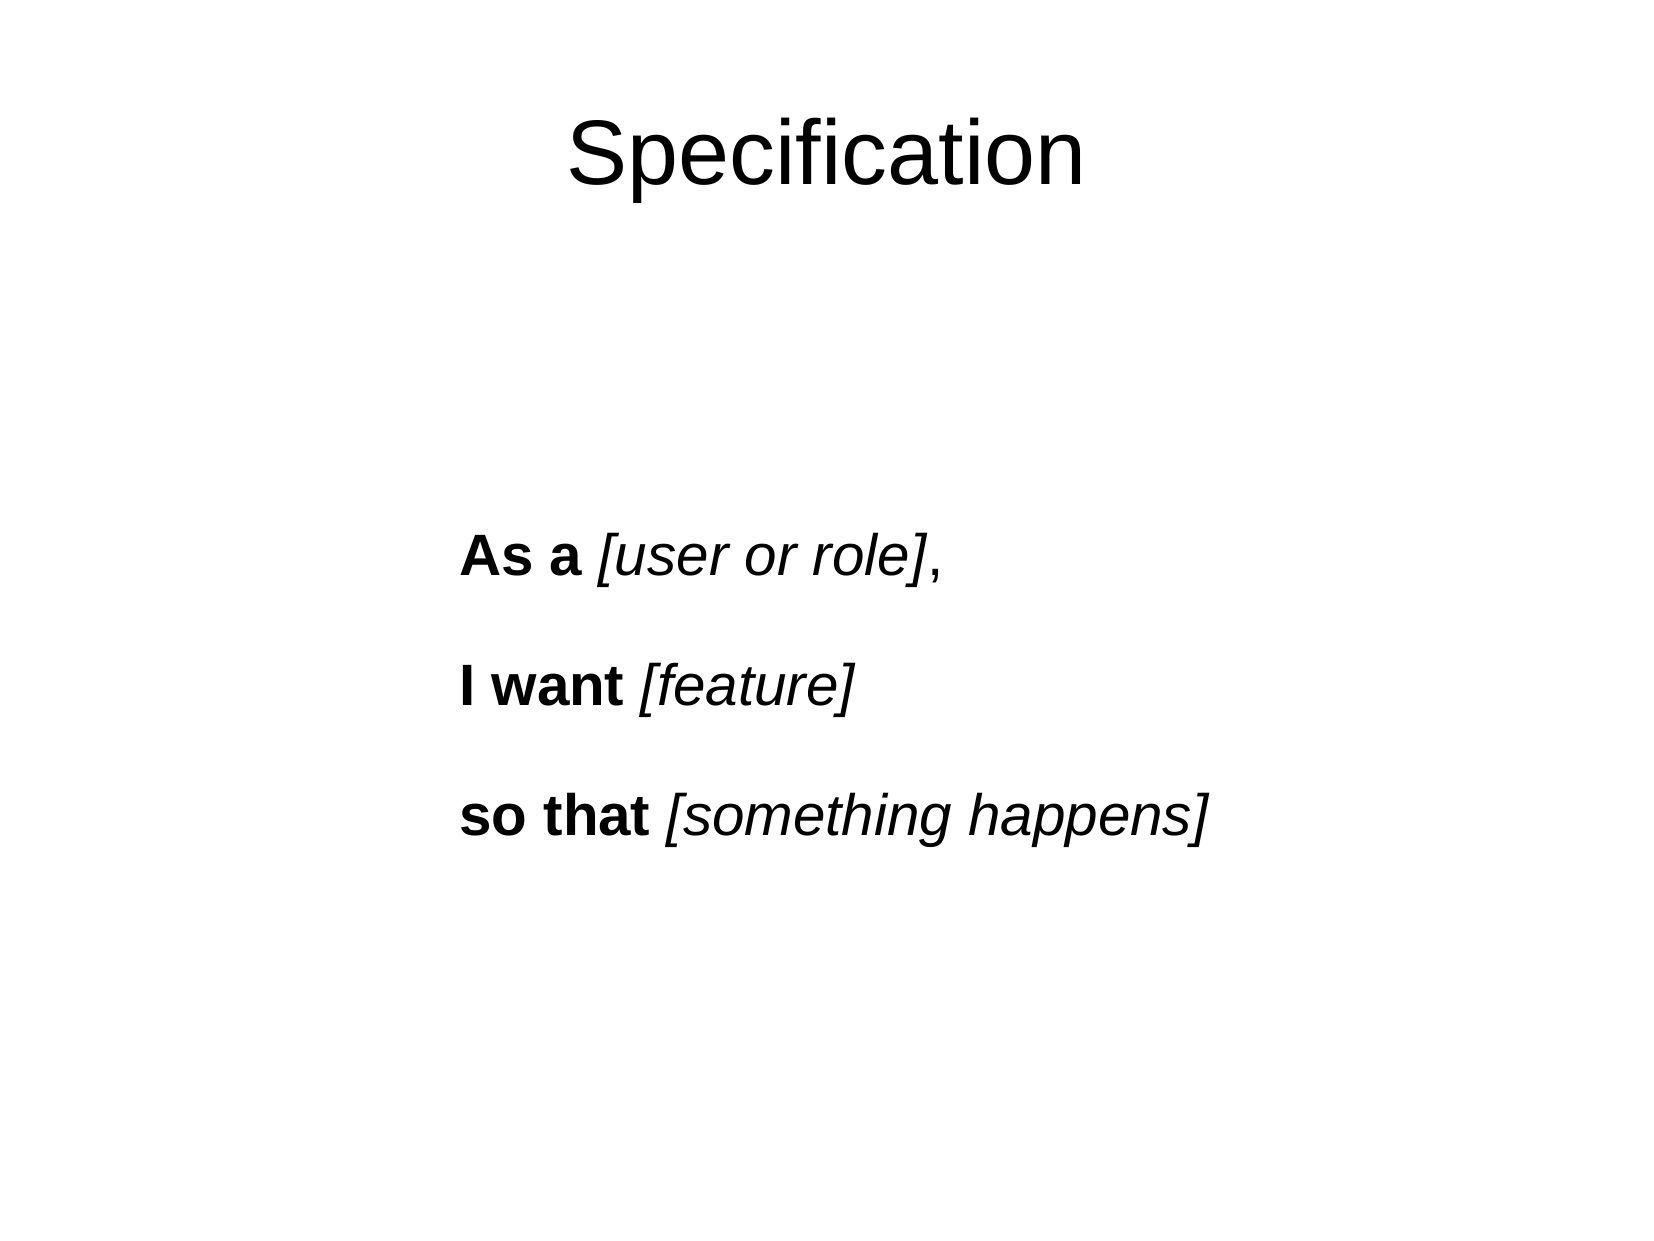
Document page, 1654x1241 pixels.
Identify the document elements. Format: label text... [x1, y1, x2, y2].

title Specification [82, 49, 1571, 257]
text_box As a [user or role], I want [feature] so that [something happens] [444, 450, 1225, 791]
